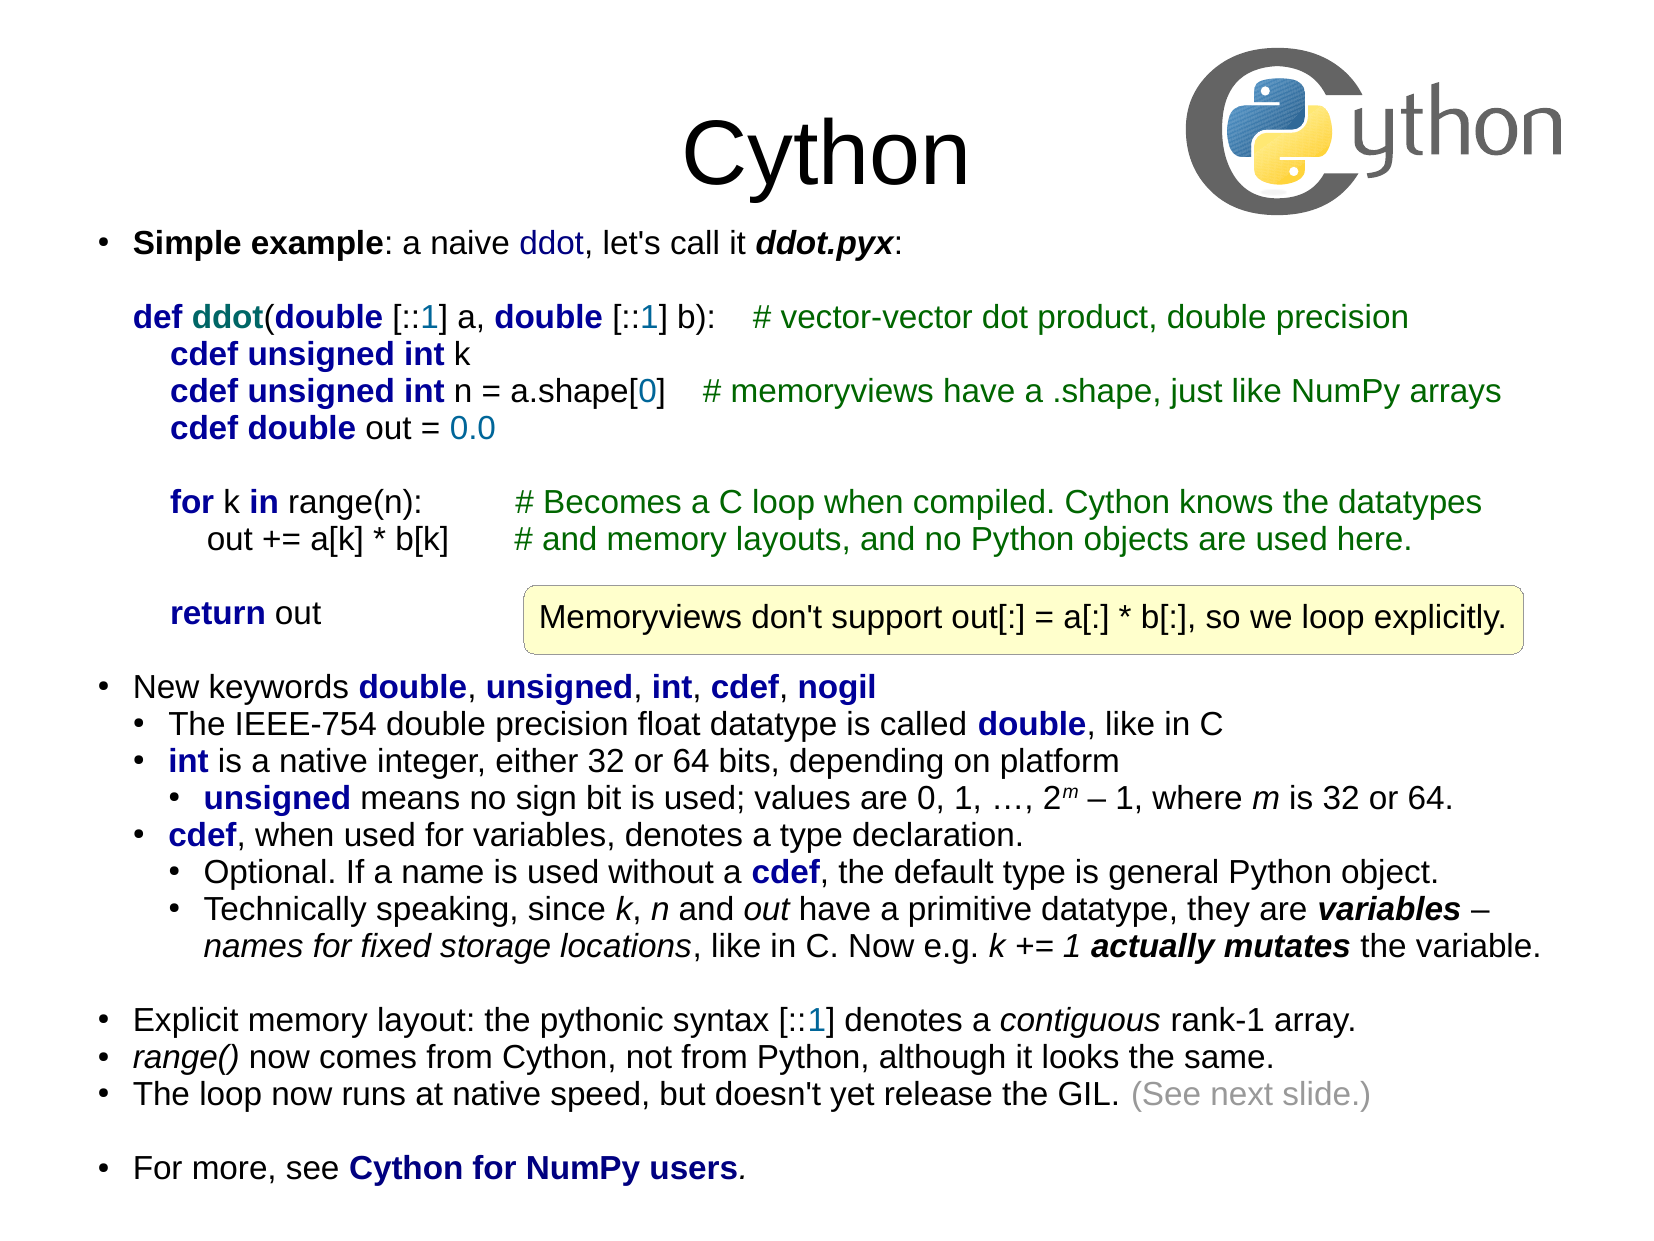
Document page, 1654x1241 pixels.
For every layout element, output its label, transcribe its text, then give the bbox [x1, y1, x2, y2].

text_box Memoryviews don't support out[:] = a[:] * b[:], so we loop explicitly. [524, 591, 1524, 644]
title Cython [82, 49, 1185, 216]
picture [1185, 47, 1561, 216]
title Cython [1561, 49, 1571, 257]
text_box Simple example: a naive ddot, let's call it ddot.pyx: def ddot(double [::1] a, double [::1] b): # vector-vector dot product, double precision cdef unsigned int k cdef unsigned int n = a.shape[0] # memoryviews have a .shape, just like NumPy arrays cdef double out = 0.0 for k in range(n): # Becomes a C loop when compiled. Cython knows the datatypes out += a[k] * b[k] # and memory layouts, and no Python objects are used here. return out New keywords double, unsigned, int, cdef, nogil The IEEE-754 double precision float datatype is called double, like in C int is a native integer, either 32 or 64 bits, depending on platform unsigned means no sign bit is used; values are 0, 1, …, 2m – 1, where m is 32 or 64. cdef, when used for variables, denotes a type declaration. Optional. If a name is used without a cdef, the default type is general Python object. Technically speaking, since k, n and out have a primitive datatype, they are variables – names for fixed storage locations, like in C. Now e.g. k += 1 actually mutates the variable. Explicit memory layout: the pythonic syntax [::1] denotes a contiguous rank-1 array. range() now comes from Cython, not from Python, although it looks the same. The loop now runs at native speed, but doesn't yet release the GIL. (See next slide.) For more, see Cython for NumPy users. [82, 216, 1561, 1208]
